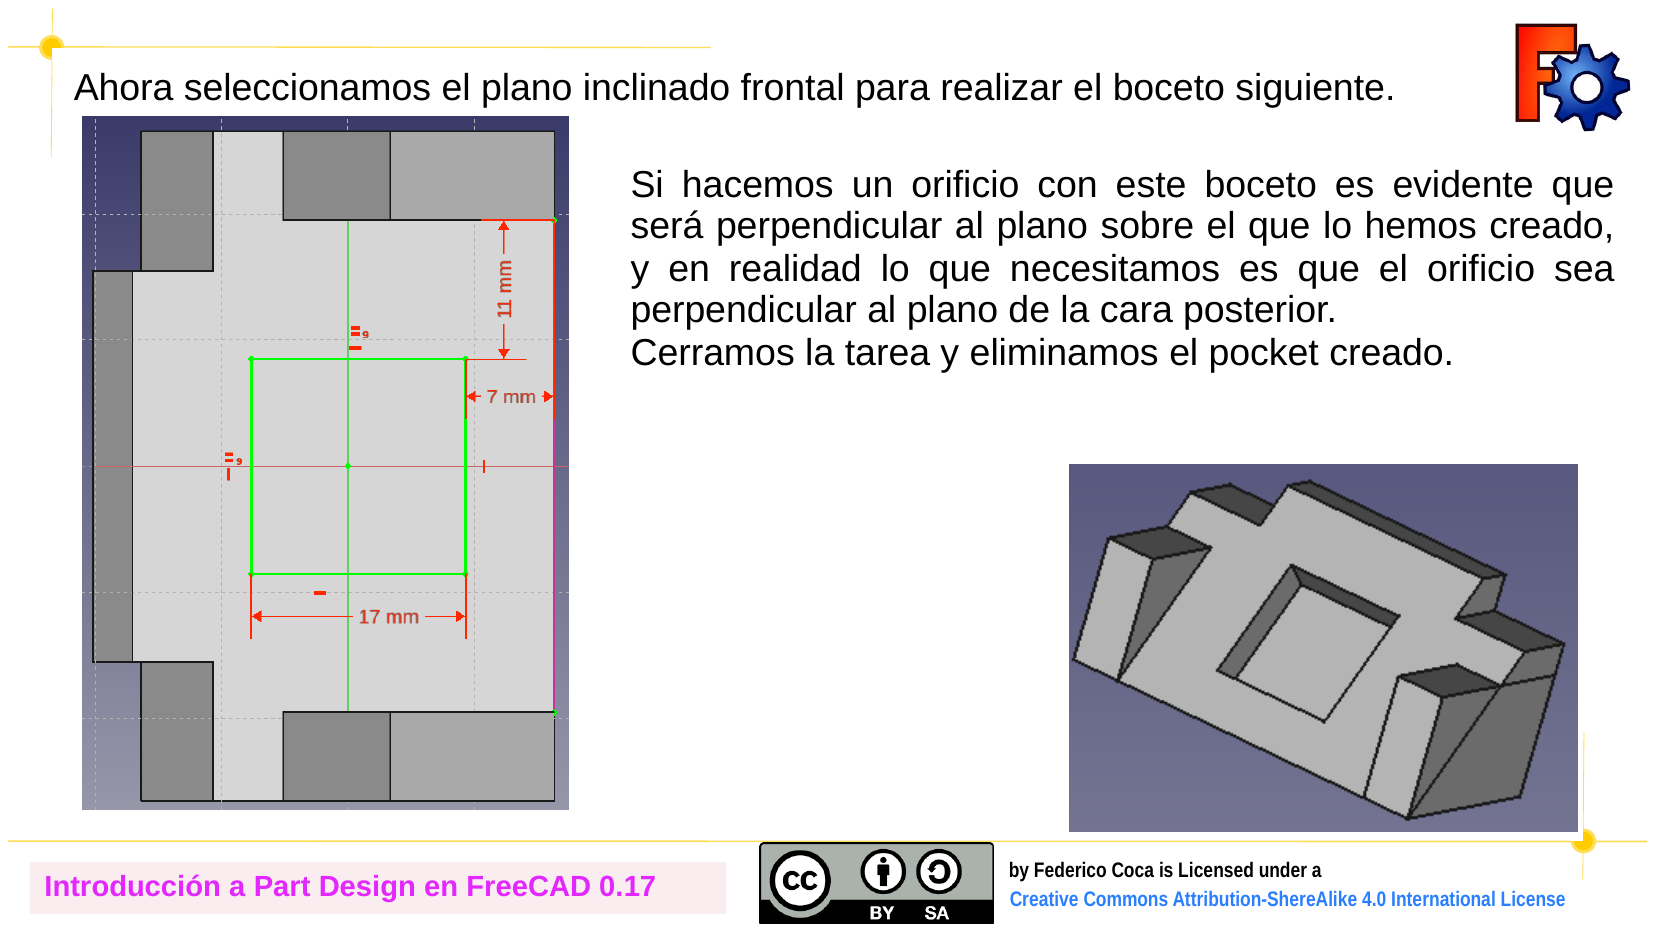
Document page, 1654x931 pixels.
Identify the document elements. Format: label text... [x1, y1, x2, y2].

text_box Ahora seleccionamos el plano inclinado frontal para realizar el boceto siguiente. [59, 59, 1489, 116]
text_box Si hacemos un orificio con este boceto es evidente que será perpendicular al plano sobre el que lo hemos creado, y en realidad lo que necesitamos es que el orificio sea perpendicular al plano de la cara posterior. Cerramos la tarea y eliminamos el pocket creado. [615, 155, 1630, 381]
picture [1509, 13, 1638, 142]
text_box Introducción a Part Design en FreeCAD 0.17 [29, 862, 727, 915]
picture [82, 116, 569, 810]
picture [1069, 464, 1578, 832]
